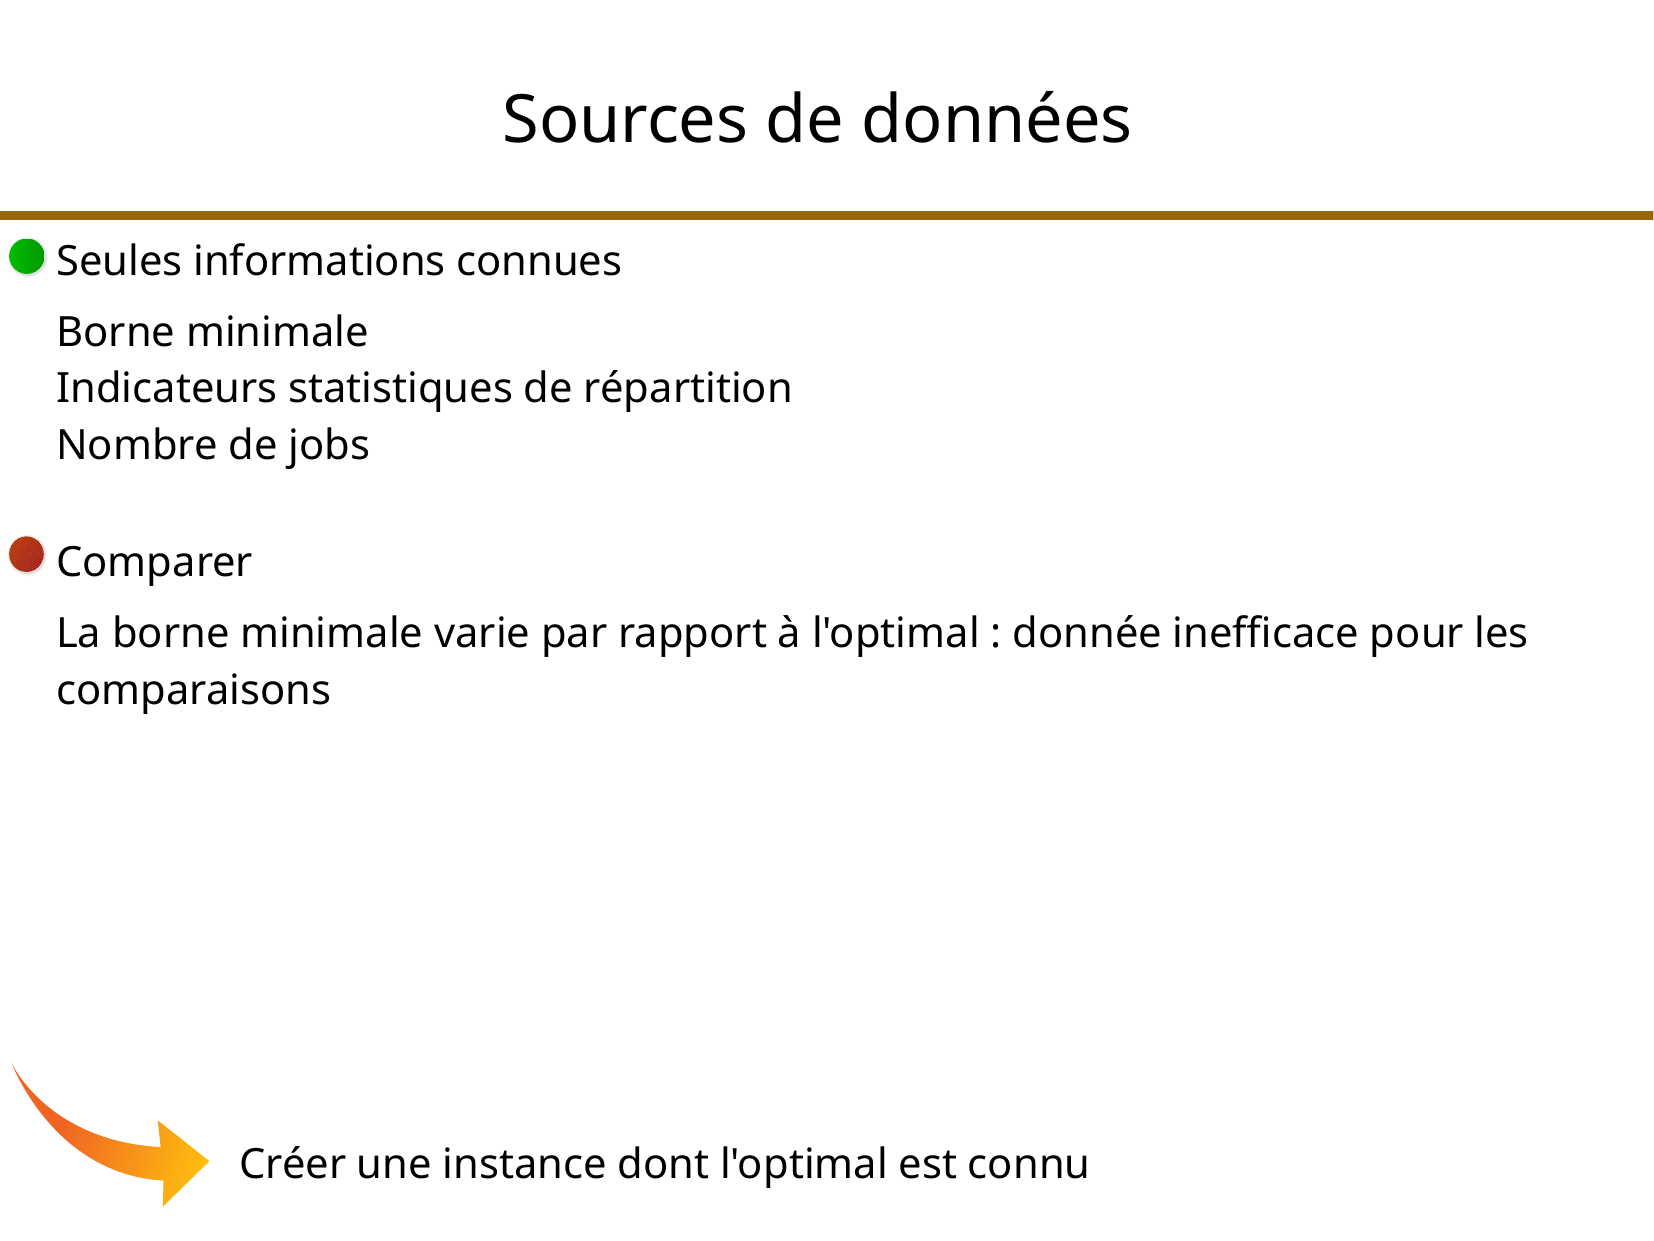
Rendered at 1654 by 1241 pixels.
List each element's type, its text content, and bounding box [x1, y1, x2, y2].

title Sources de données [82, 46, 1571, 186]
text_box Créer une instance dont l'optimal est connu [224, 1126, 1548, 1189]
picture [6, 534, 49, 577]
text_box Comparer [41, 524, 1619, 587]
text_box Seules informations connues [41, 223, 1619, 286]
picture [6, 236, 41, 278]
text_box La borne minimale varie par rapport à l'optimal : donnée inefficace pour les comparaisons [41, 595, 1619, 706]
picture [6, 999, 220, 1241]
text_box Borne minimale Indicateurs statistiques de répartition Nombre de jobs [41, 293, 1619, 453]
